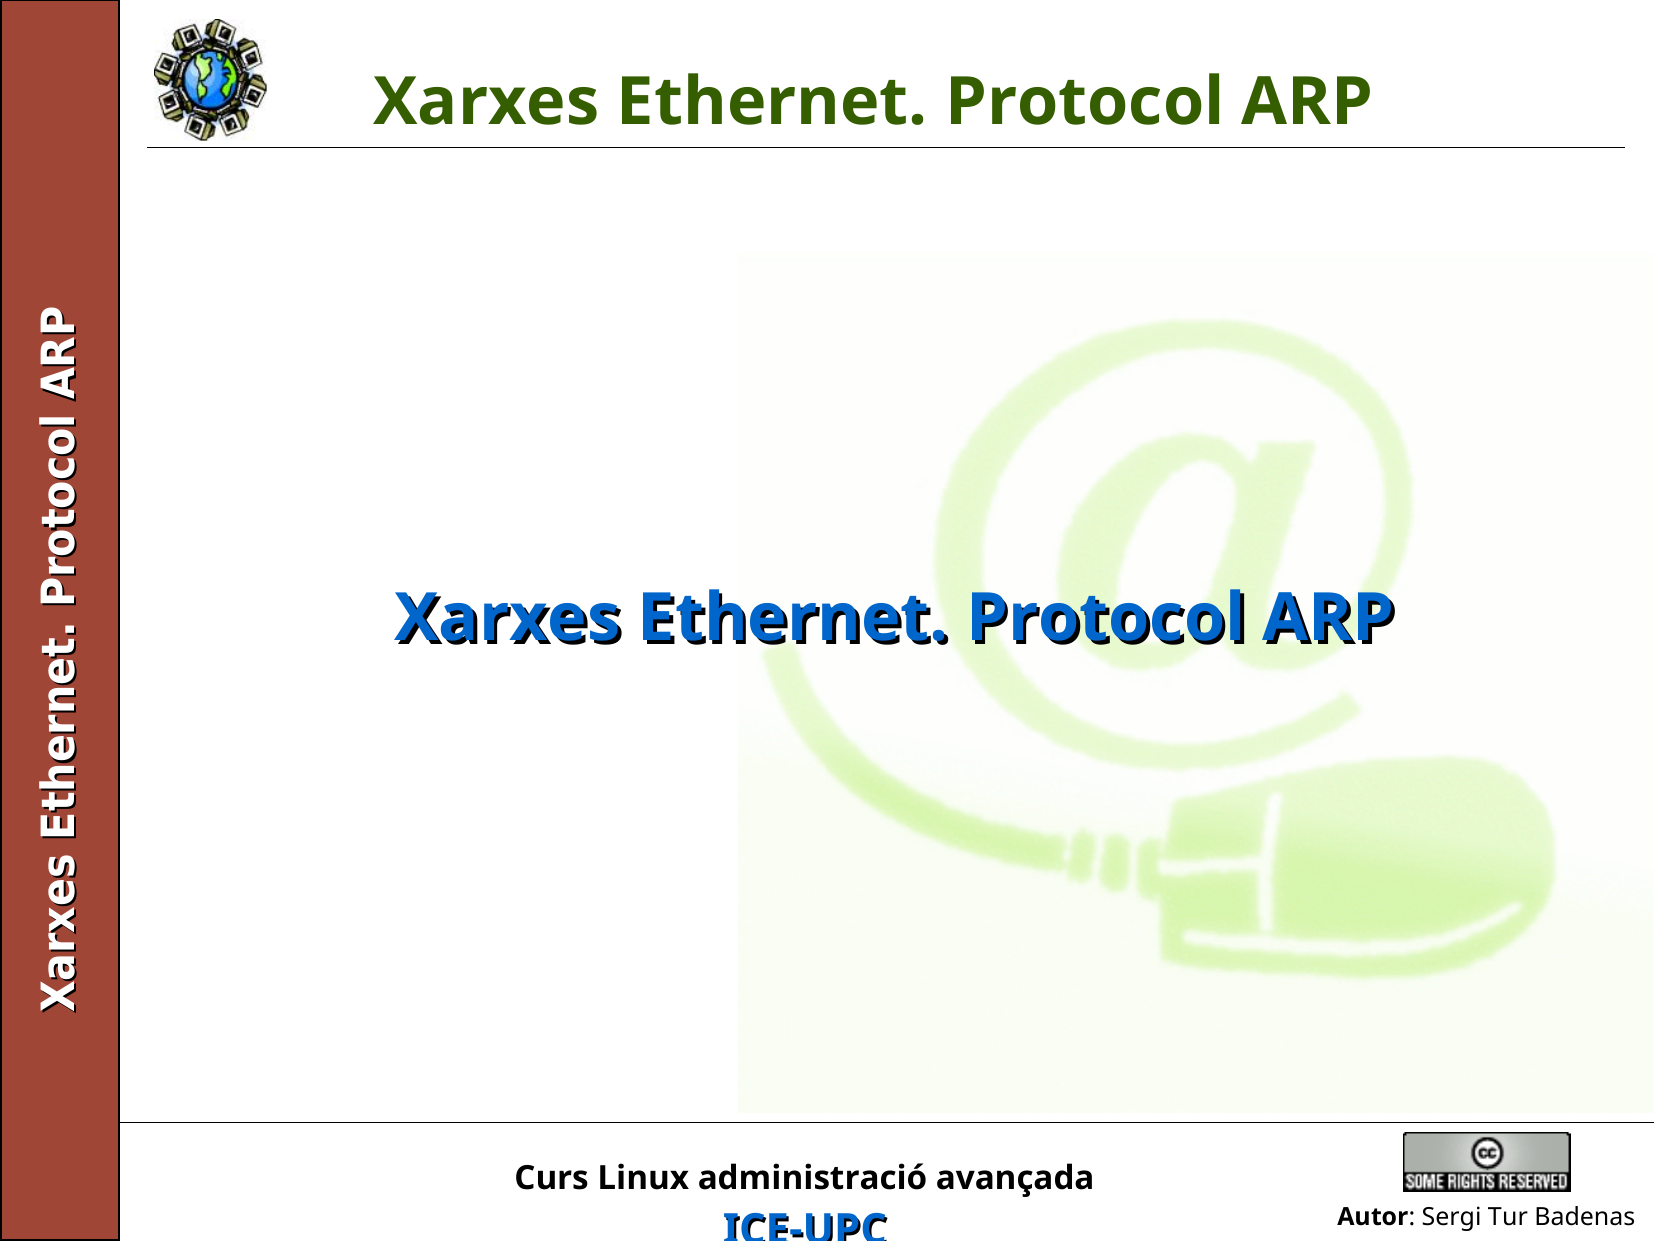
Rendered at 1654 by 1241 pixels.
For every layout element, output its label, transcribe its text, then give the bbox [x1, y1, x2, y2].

title Xarxes Ethernet. Protocol ARP [129, 49, 1619, 148]
text_box Xarxes Ethernet. Protocol ARP [141, 242, 1630, 1093]
picture [154, 19, 268, 49]
picture [1403, 1132, 1571, 1192]
picture [738, 252, 1654, 1113]
